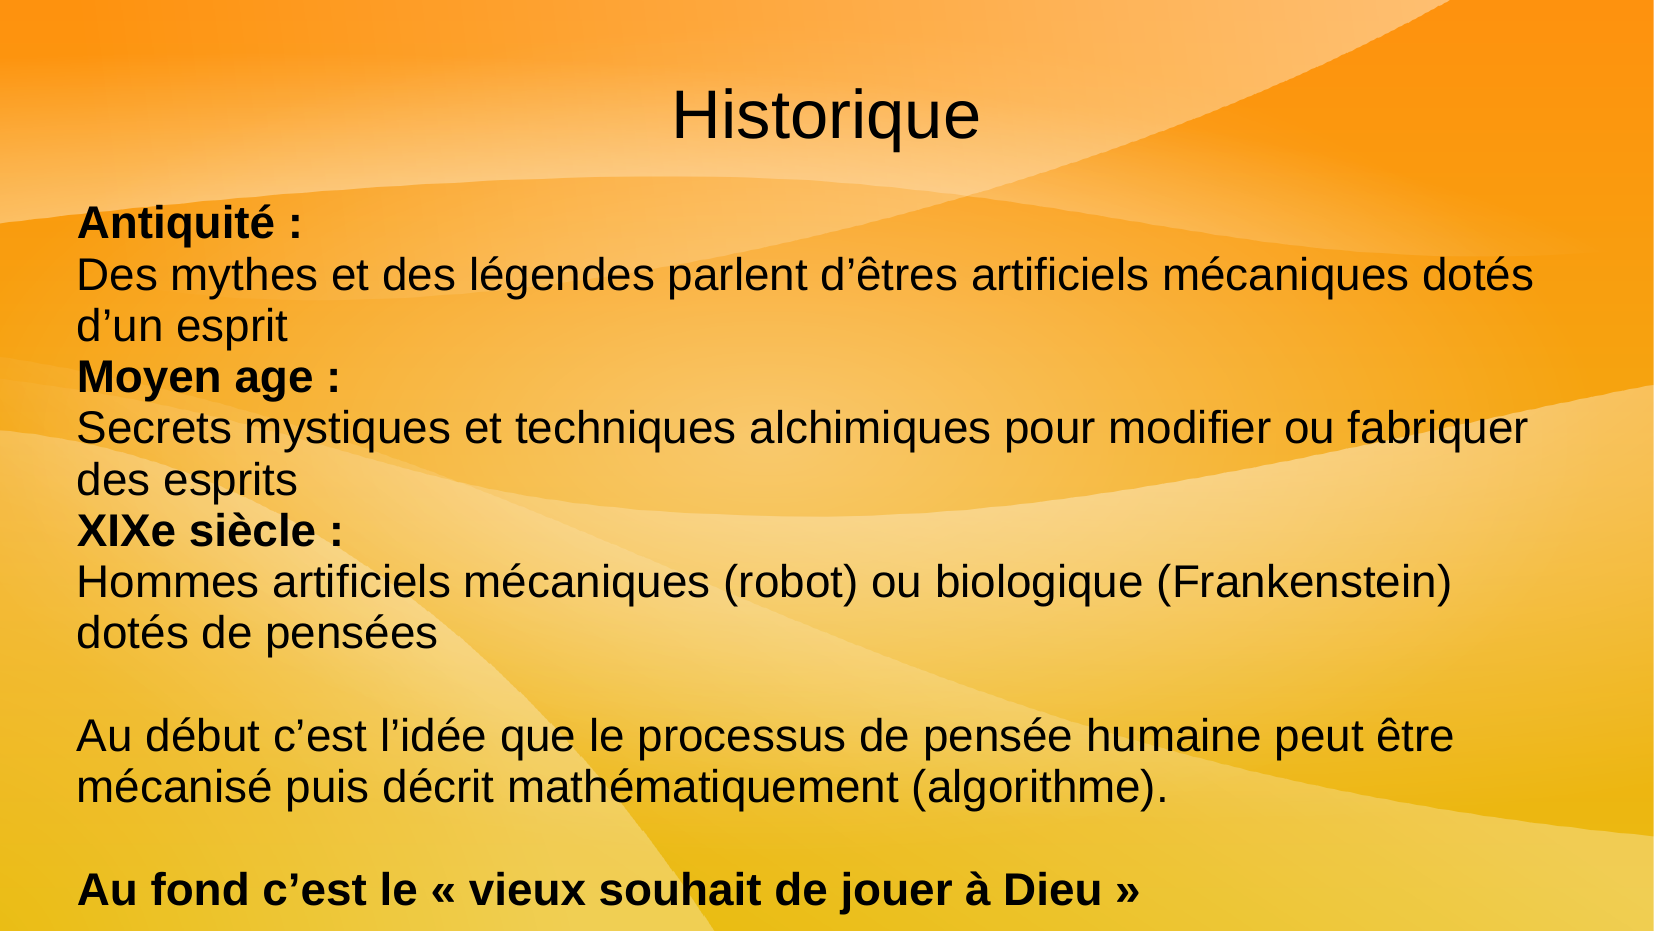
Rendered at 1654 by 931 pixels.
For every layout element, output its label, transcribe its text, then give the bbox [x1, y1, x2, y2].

title Historique [82, 37, 1571, 193]
picture [0, 0, 1654, 931]
subtitle Antiquité : Des mythes et des légendes parlent d’êtres artificiels mécaniques dotés d’un esprit Moyen age : Secrets mystiques et techniques alchimiques pour modifier ou fabriquer des esprits XIXe siècle : Hommes artificiels mécaniques (robot) ou biologique (Frankenstein) dotés de pensées Au début c’est l’idée que le processus de pensée humaine peut être mécanisé puis décrit mathématiquement (algorithme). Au fond c’est le « vieux souhait de jouer à Dieu » [76, 197, 1565, 931]
